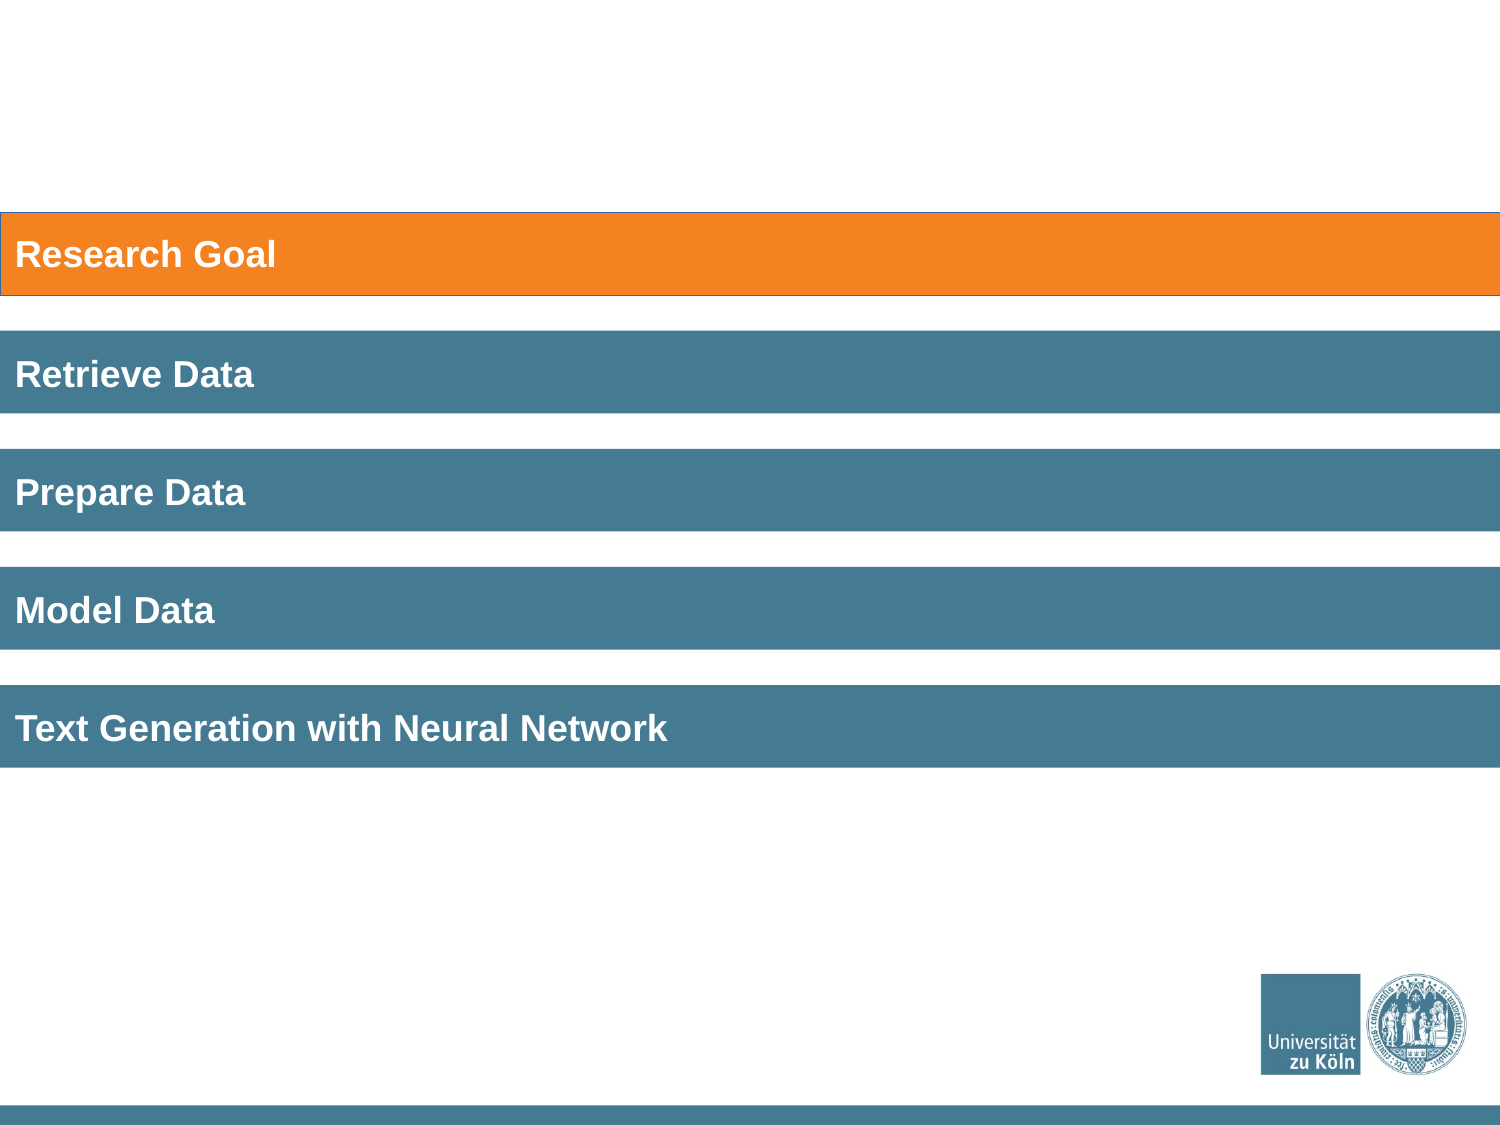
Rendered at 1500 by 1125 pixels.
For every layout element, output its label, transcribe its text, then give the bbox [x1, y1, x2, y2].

picture [1257, 969, 1471, 1079]
text_box Research Goal [0, 212, 1500, 296]
